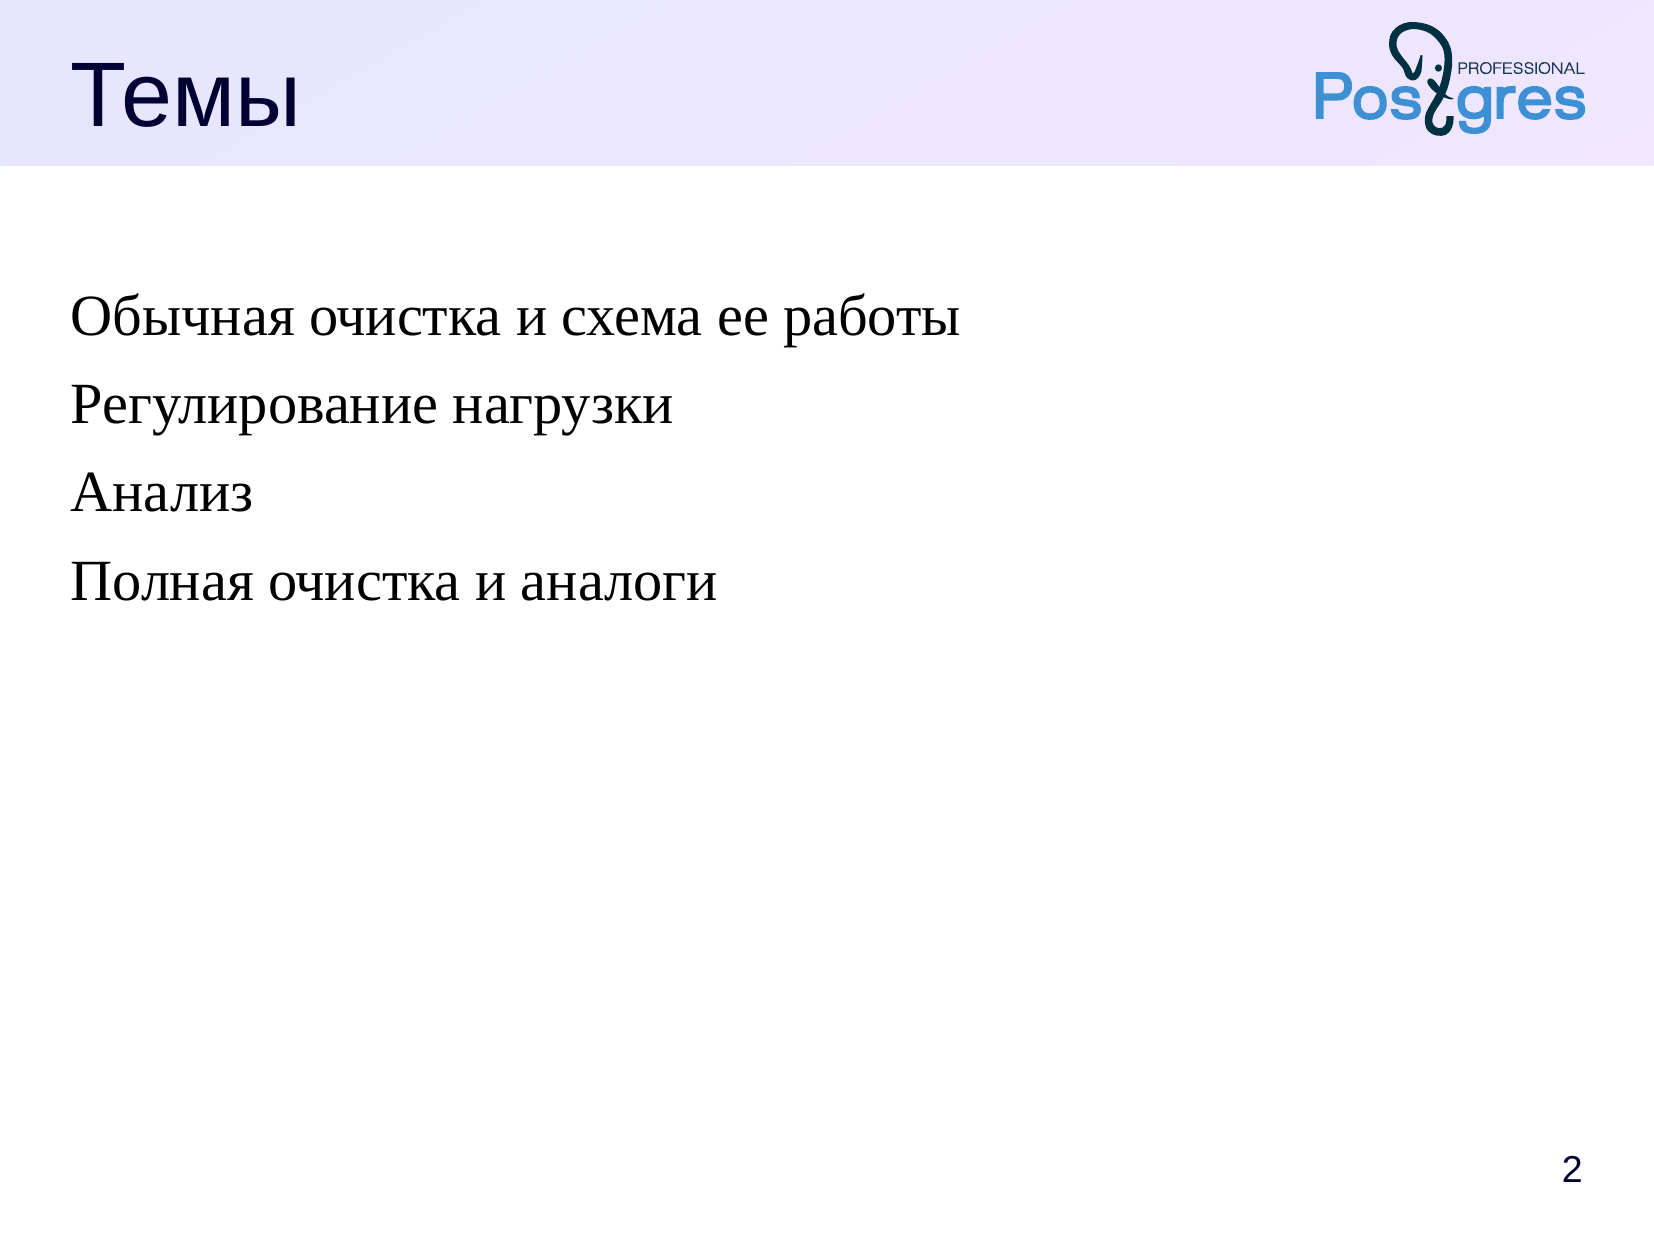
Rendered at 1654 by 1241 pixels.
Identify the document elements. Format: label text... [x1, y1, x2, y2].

list Обычная очистка и схема ее работы Регулирование нагрузки Анализ Полная очистка и аналоги [70, 283, 1583, 1141]
title Темы [70, 43, 1241, 147]
